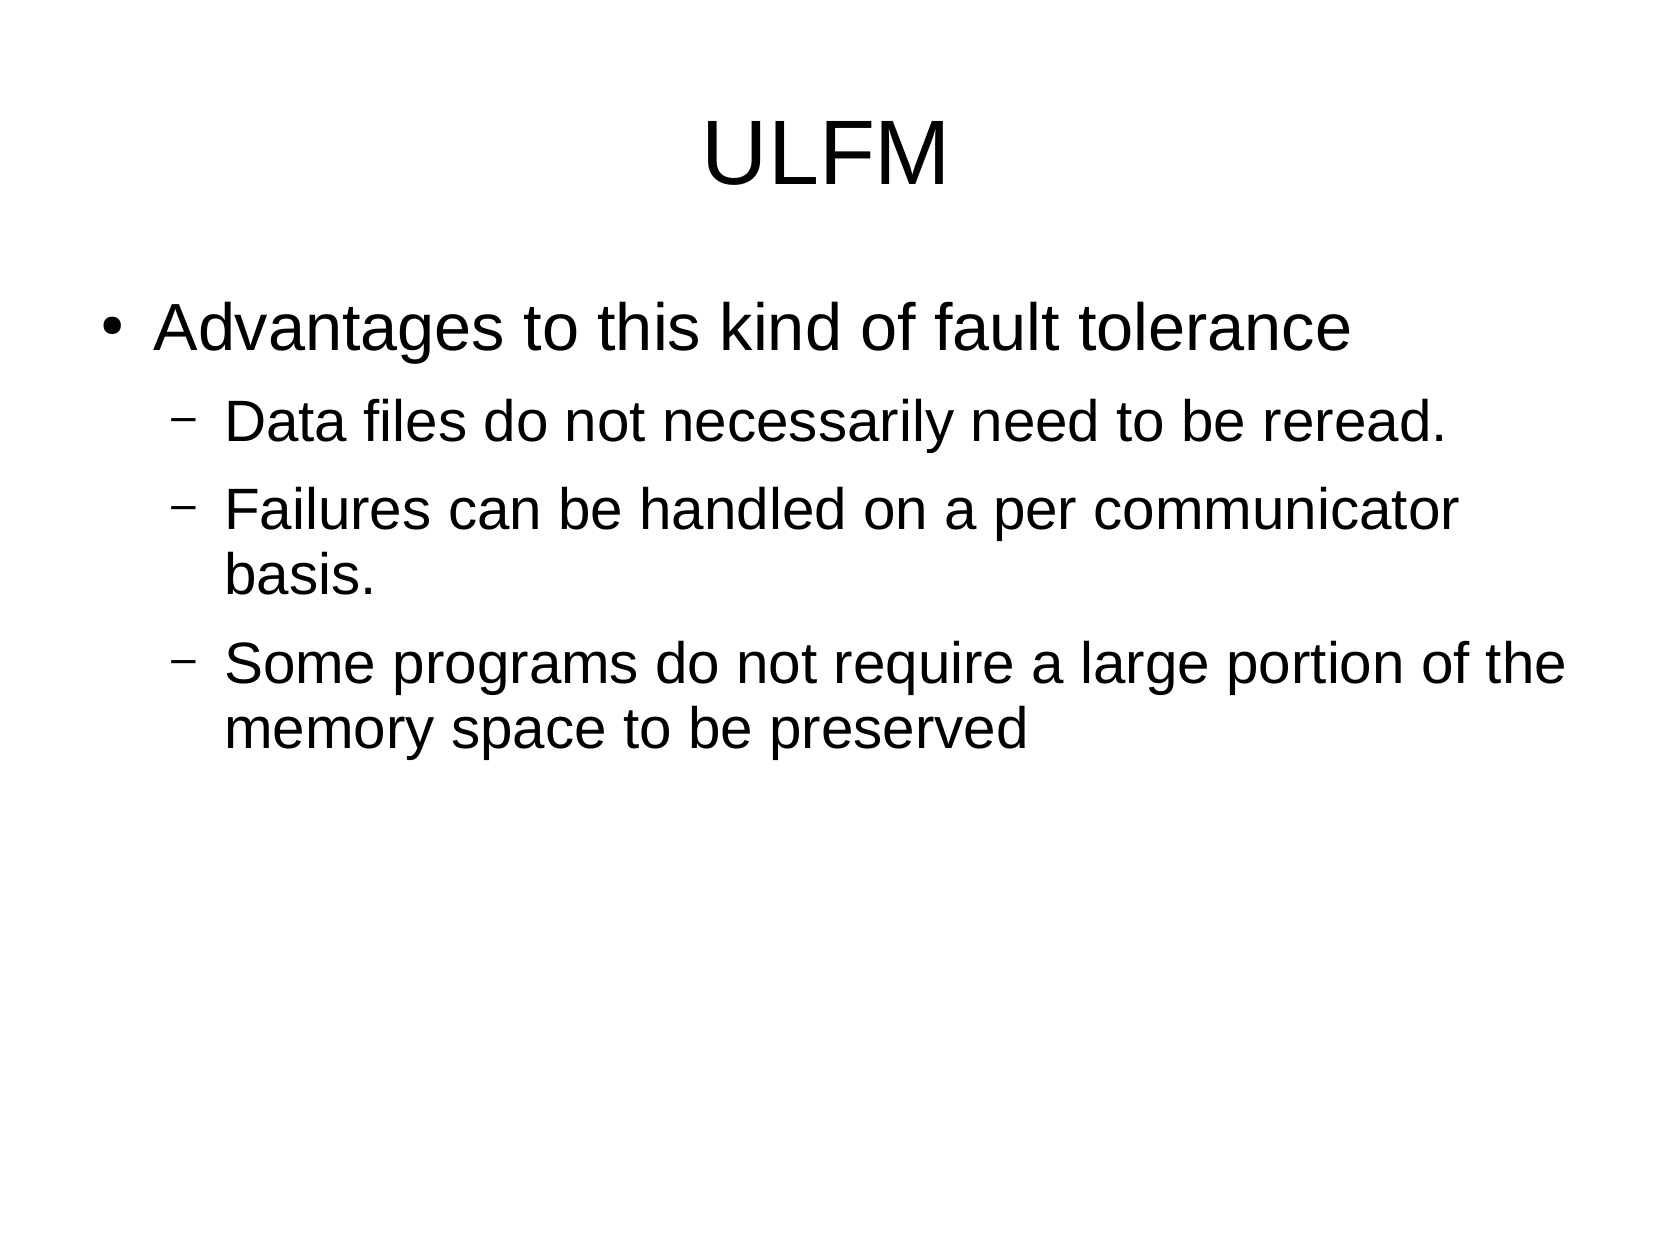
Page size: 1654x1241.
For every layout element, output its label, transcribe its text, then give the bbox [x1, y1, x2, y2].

title ULFM [82, 49, 1571, 257]
list Advantages to this kind of fault tolerance Data files do not necessarily need to be reread. Failures can be handled on a per communicator basis. Some programs do not require a large portion of the memory space to be preserved [82, 290, 1571, 1010]
